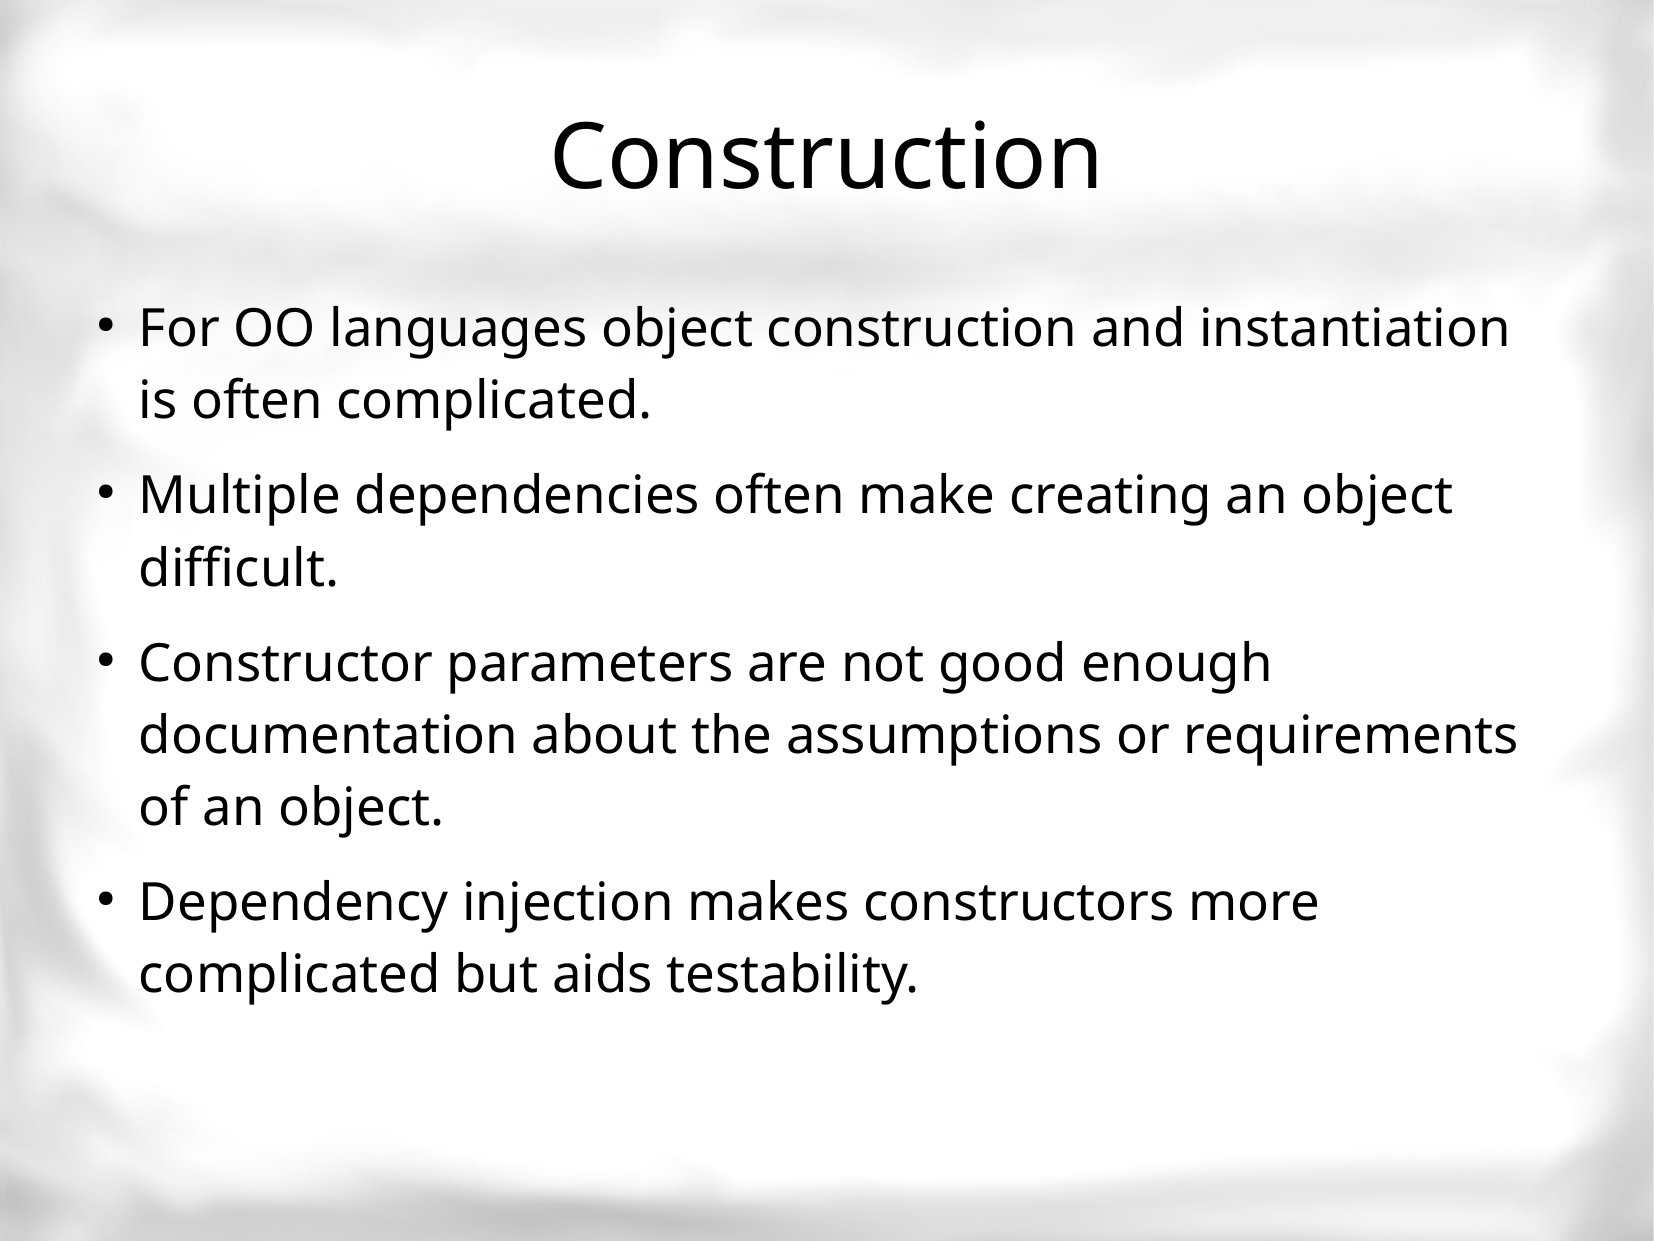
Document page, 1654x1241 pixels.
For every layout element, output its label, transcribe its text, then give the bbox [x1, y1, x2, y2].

title Construction [82, 49, 1571, 257]
list For OO languages object construction and instantiation is often complicated. Multiple dependencies often make creating an object difficult. Constructor parameters are not good enough documentation about the assumptions or requirements of an object. Dependency injection makes constructors more complicated but aids testability. [82, 290, 1538, 1010]
picture [0, 0, 1654, 1241]
